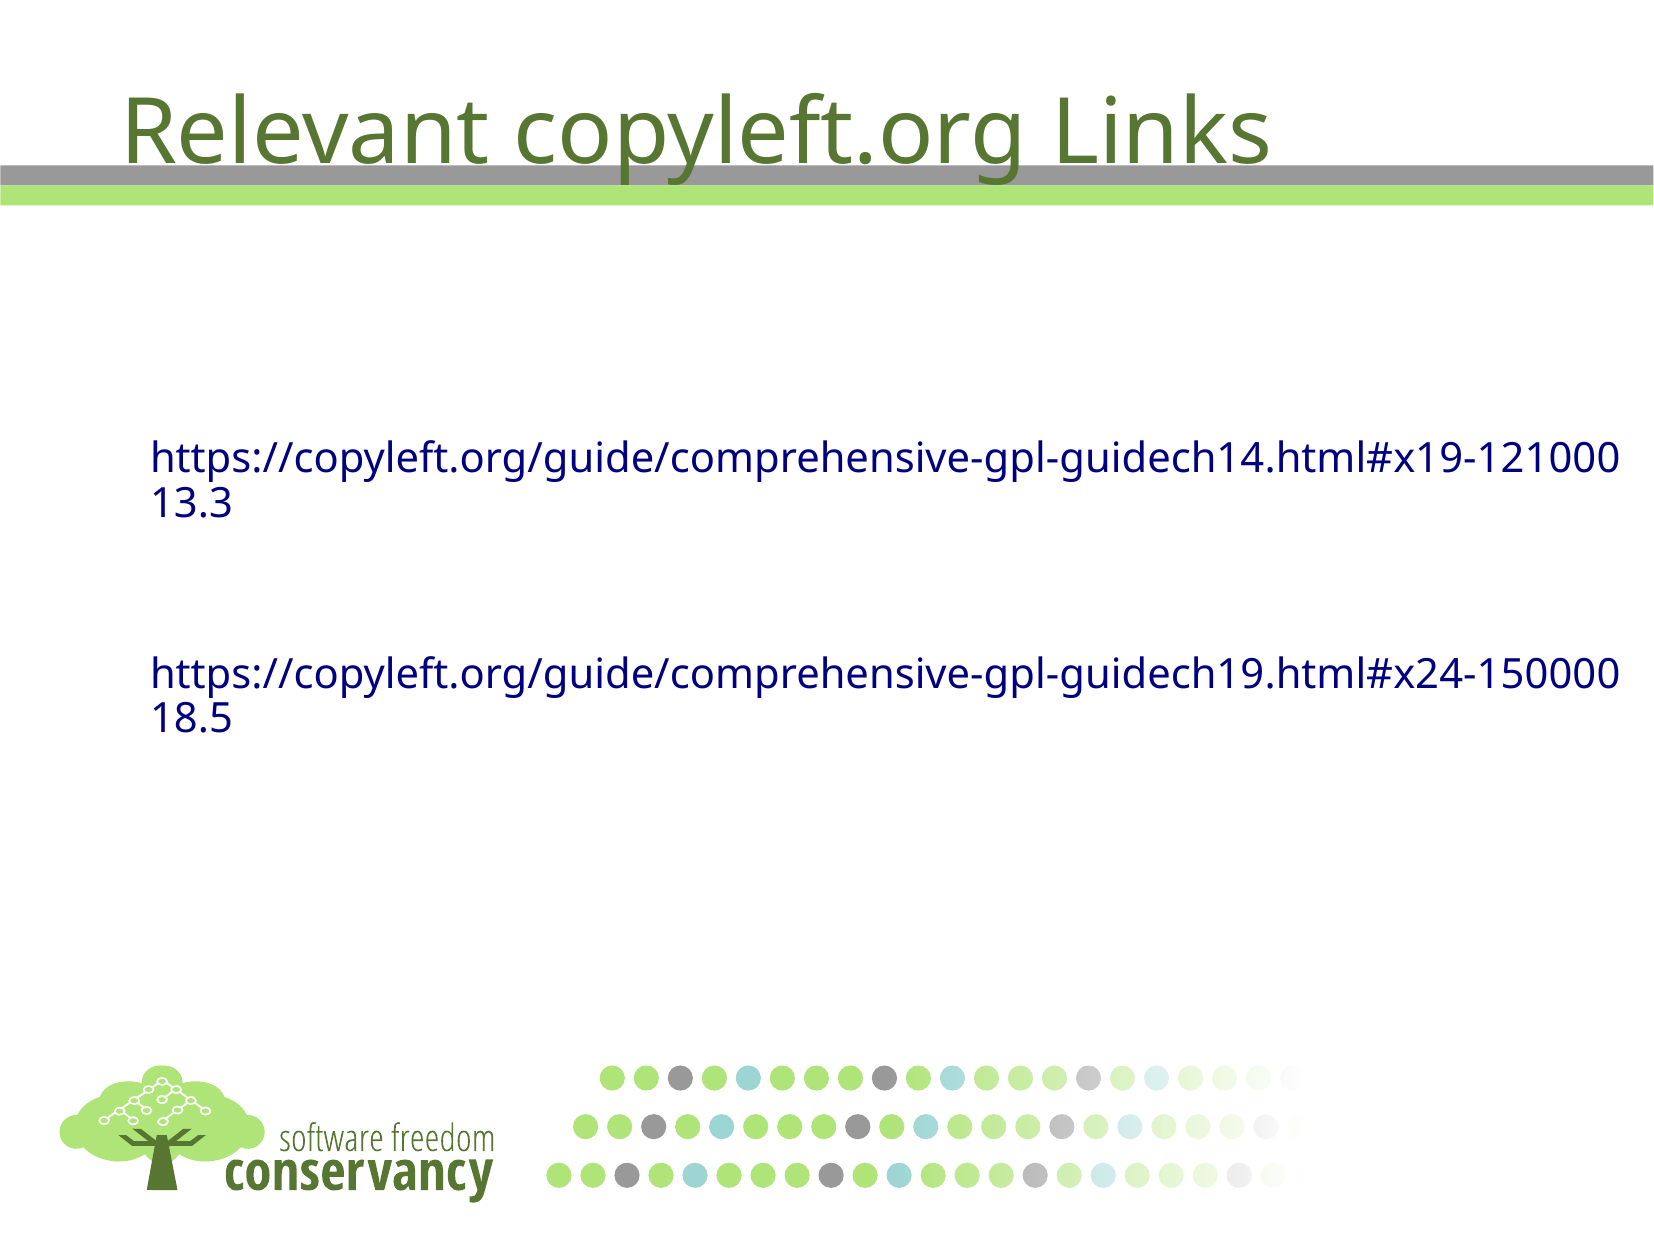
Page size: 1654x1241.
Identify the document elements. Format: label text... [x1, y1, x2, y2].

title https://copyleft.org/guide/comprehensive-gpl-guidech14.html#x19-12100013.3 https://copyleft.org/guide/comprehensive-gpl-guidech19.html#x24-15000018.5 [150, 453, 1639, 745]
text_box Relevant copyleft.org Links [120, 0, 1396, 290]
